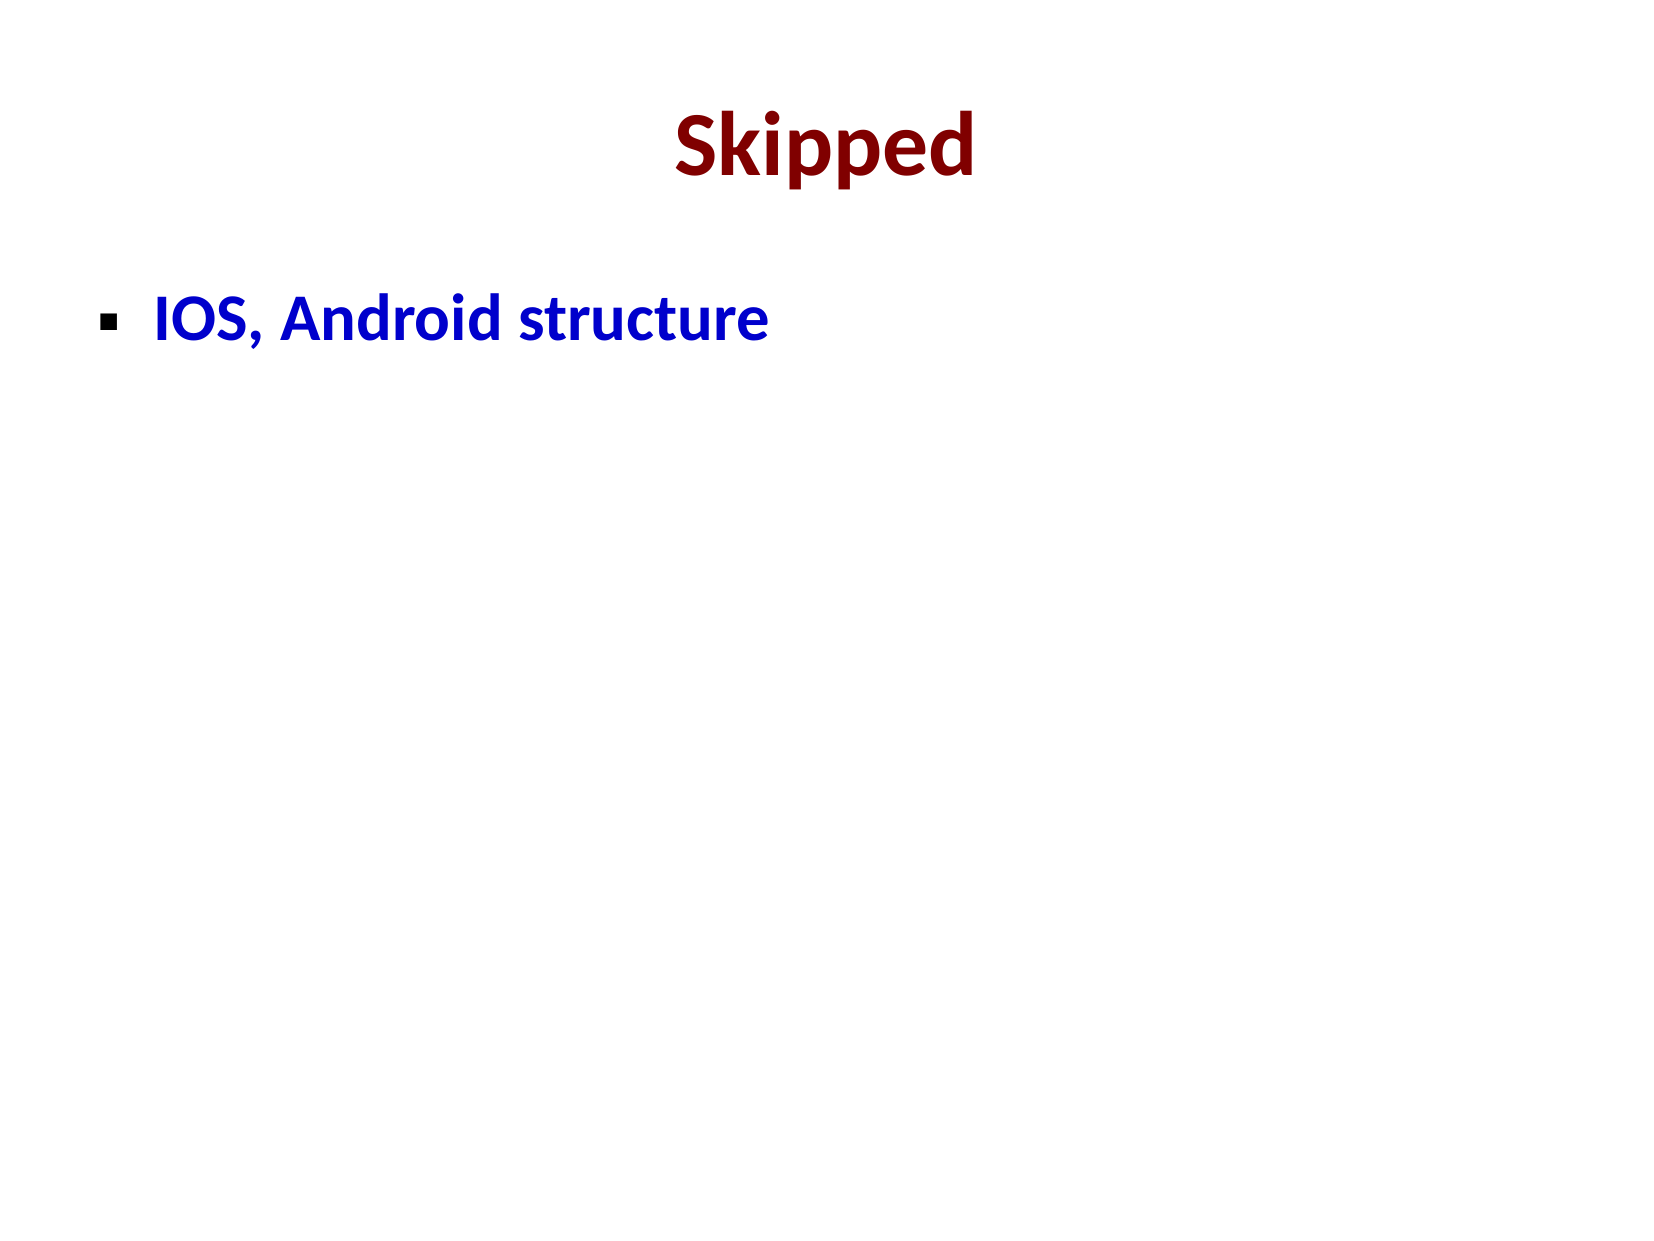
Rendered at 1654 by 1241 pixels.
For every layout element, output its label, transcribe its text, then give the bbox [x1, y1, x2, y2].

list IOS, Android structure [82, 290, 1571, 1010]
title Skipped [82, 49, 1571, 257]
